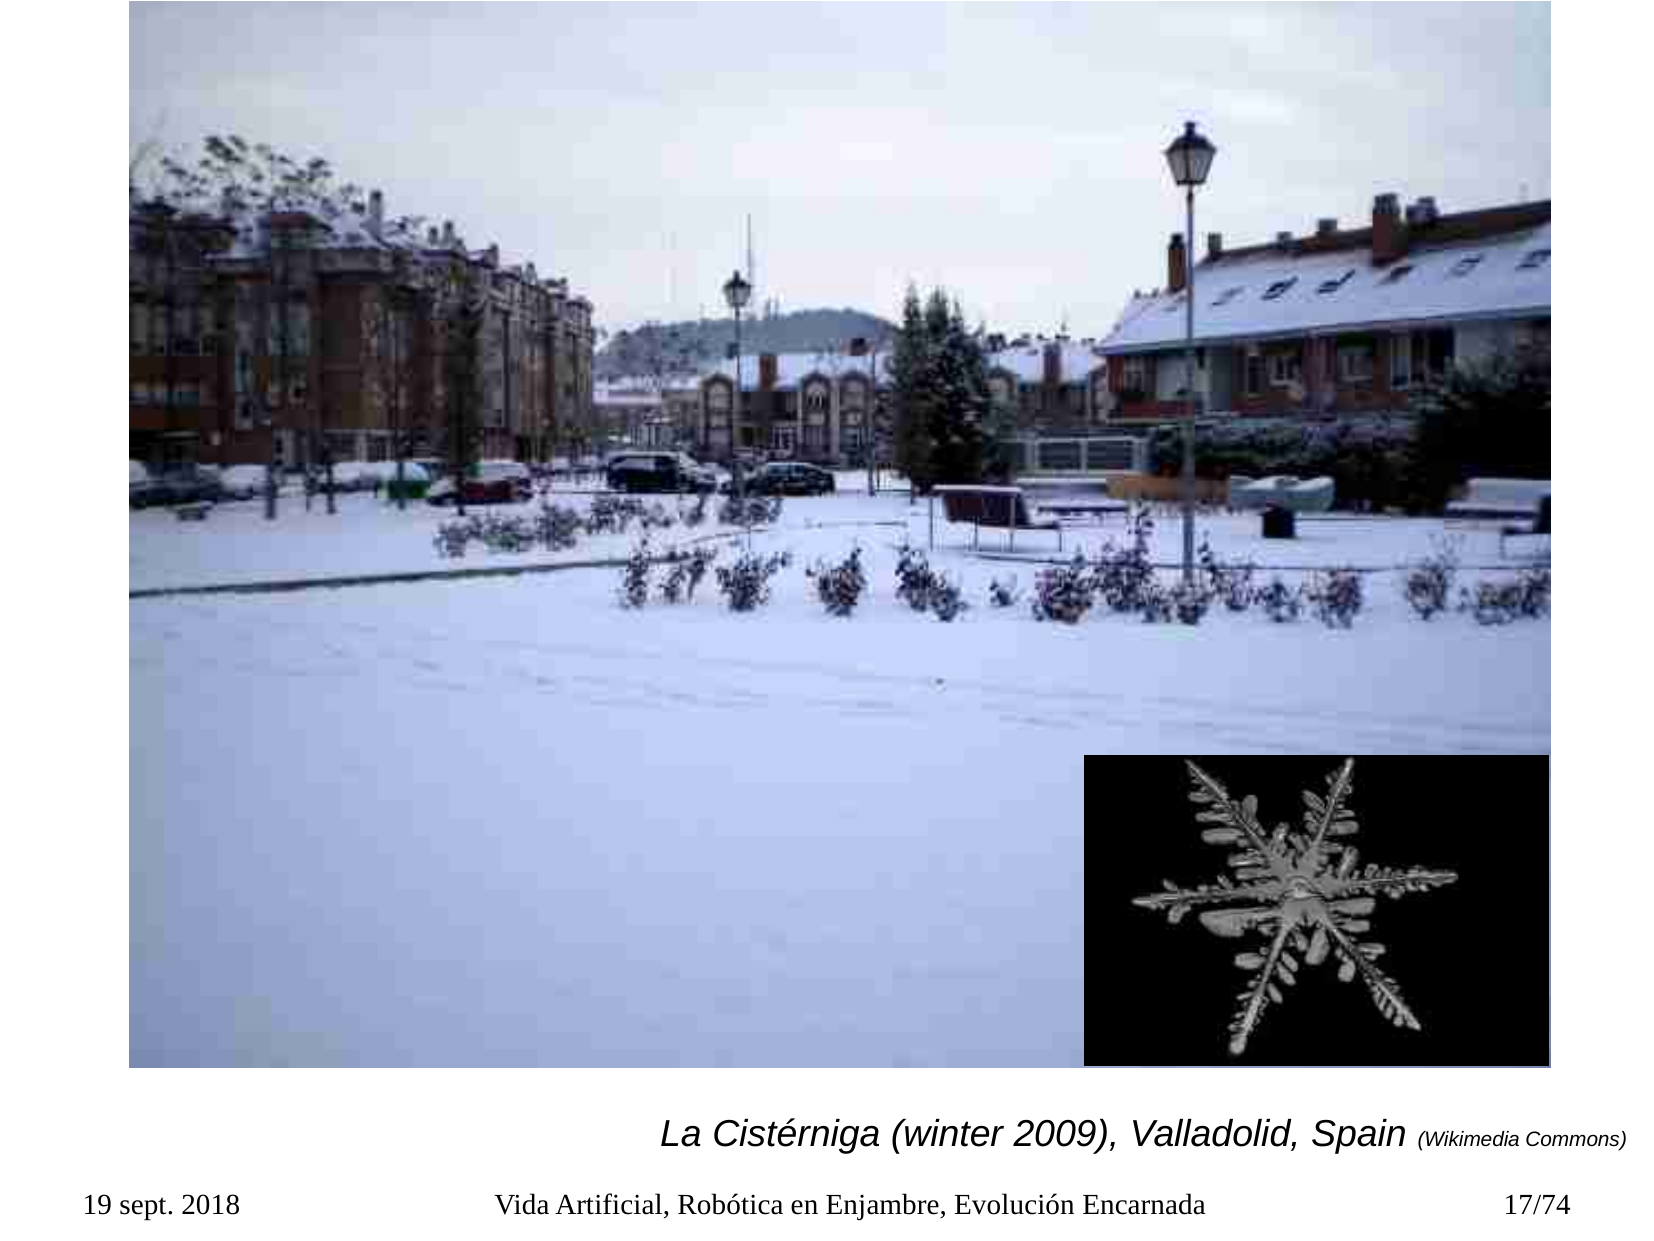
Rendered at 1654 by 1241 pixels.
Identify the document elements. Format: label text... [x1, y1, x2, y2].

picture [129, 1, 1551, 1068]
text_box La Cistérniga (winter 2009), Valladolid, Spain (Wikimedia Commons) [177, 1105, 1642, 1163]
